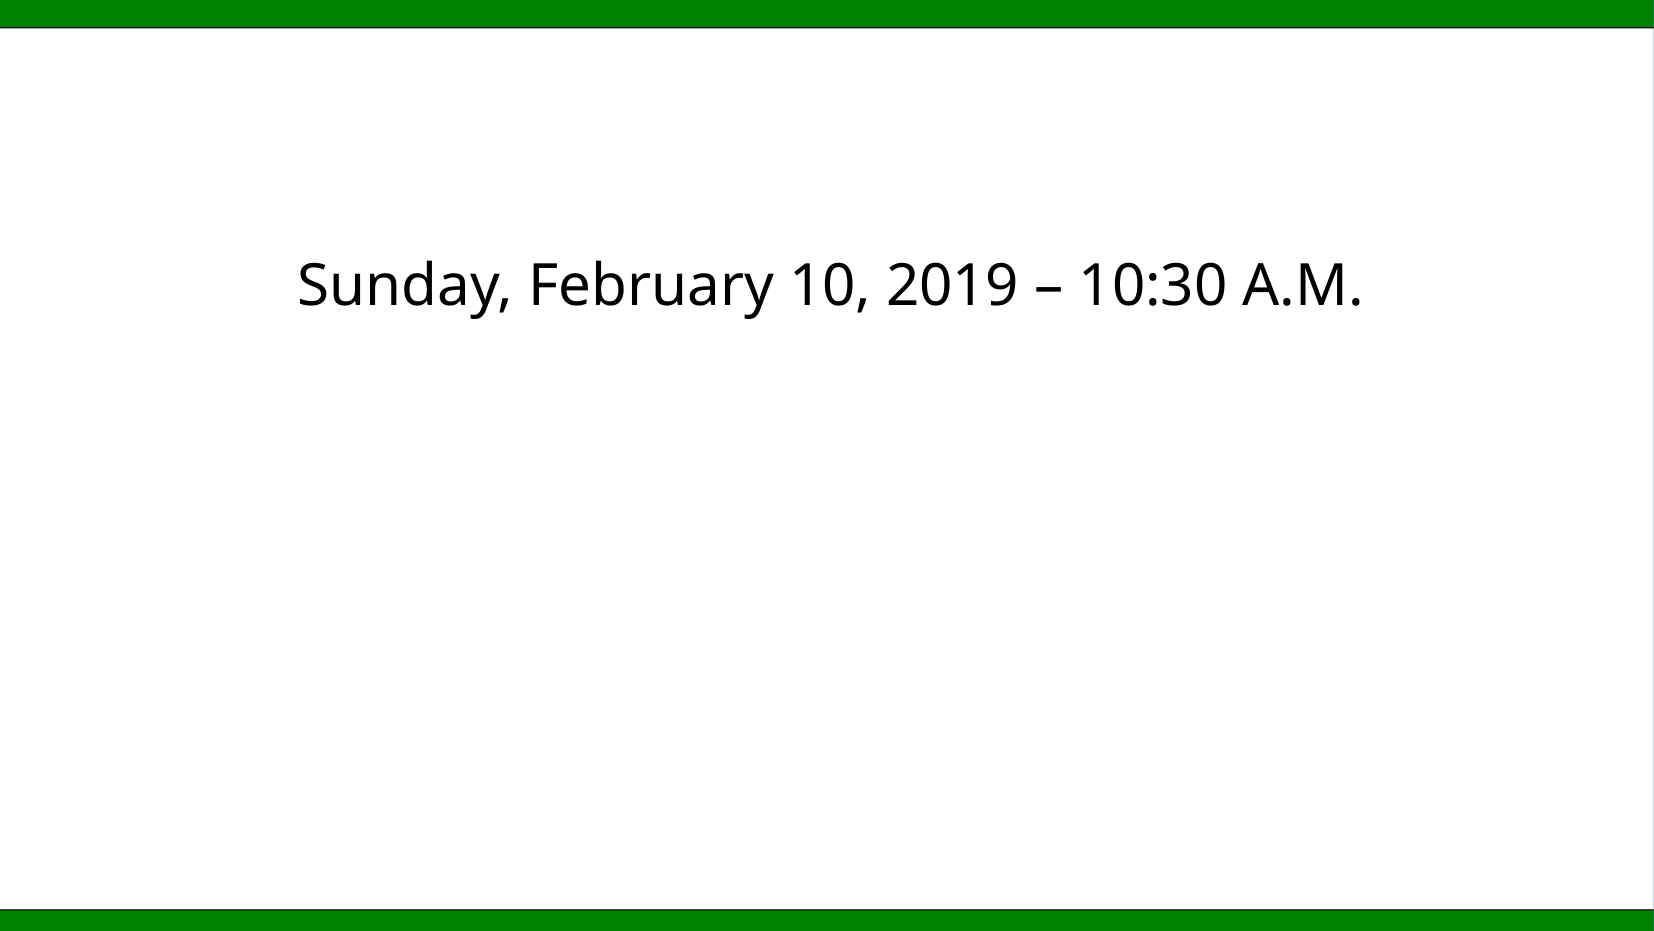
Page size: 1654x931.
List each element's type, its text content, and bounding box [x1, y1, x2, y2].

picture [0, 0, 1654, 931]
title Sunday, February 10, 2019 – 10:30 A.M. [86, 204, 1576, 361]
